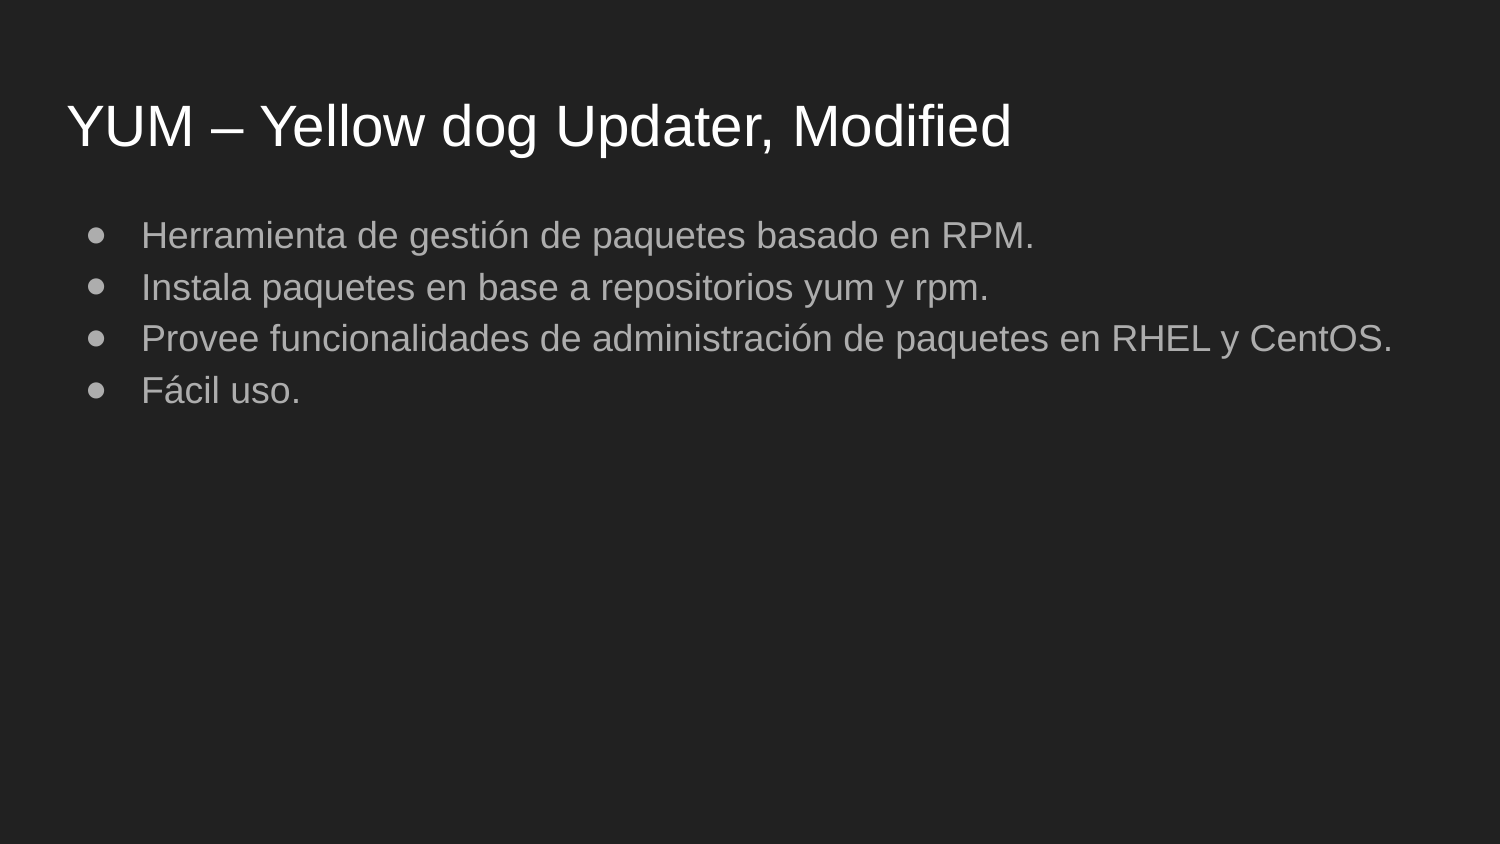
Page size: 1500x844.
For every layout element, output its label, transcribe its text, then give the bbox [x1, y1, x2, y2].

title YUM – Yellow dog Updater, Modified [51, 72, 1449, 167]
list Herramienta de gestión de paquetes basado en RPM. Instala paquetes en base a repositorios yum y rpm. Provee funcionalidades de administración de paquetes en RHEL y CentOS. Fácil uso. [51, 189, 1449, 750]
